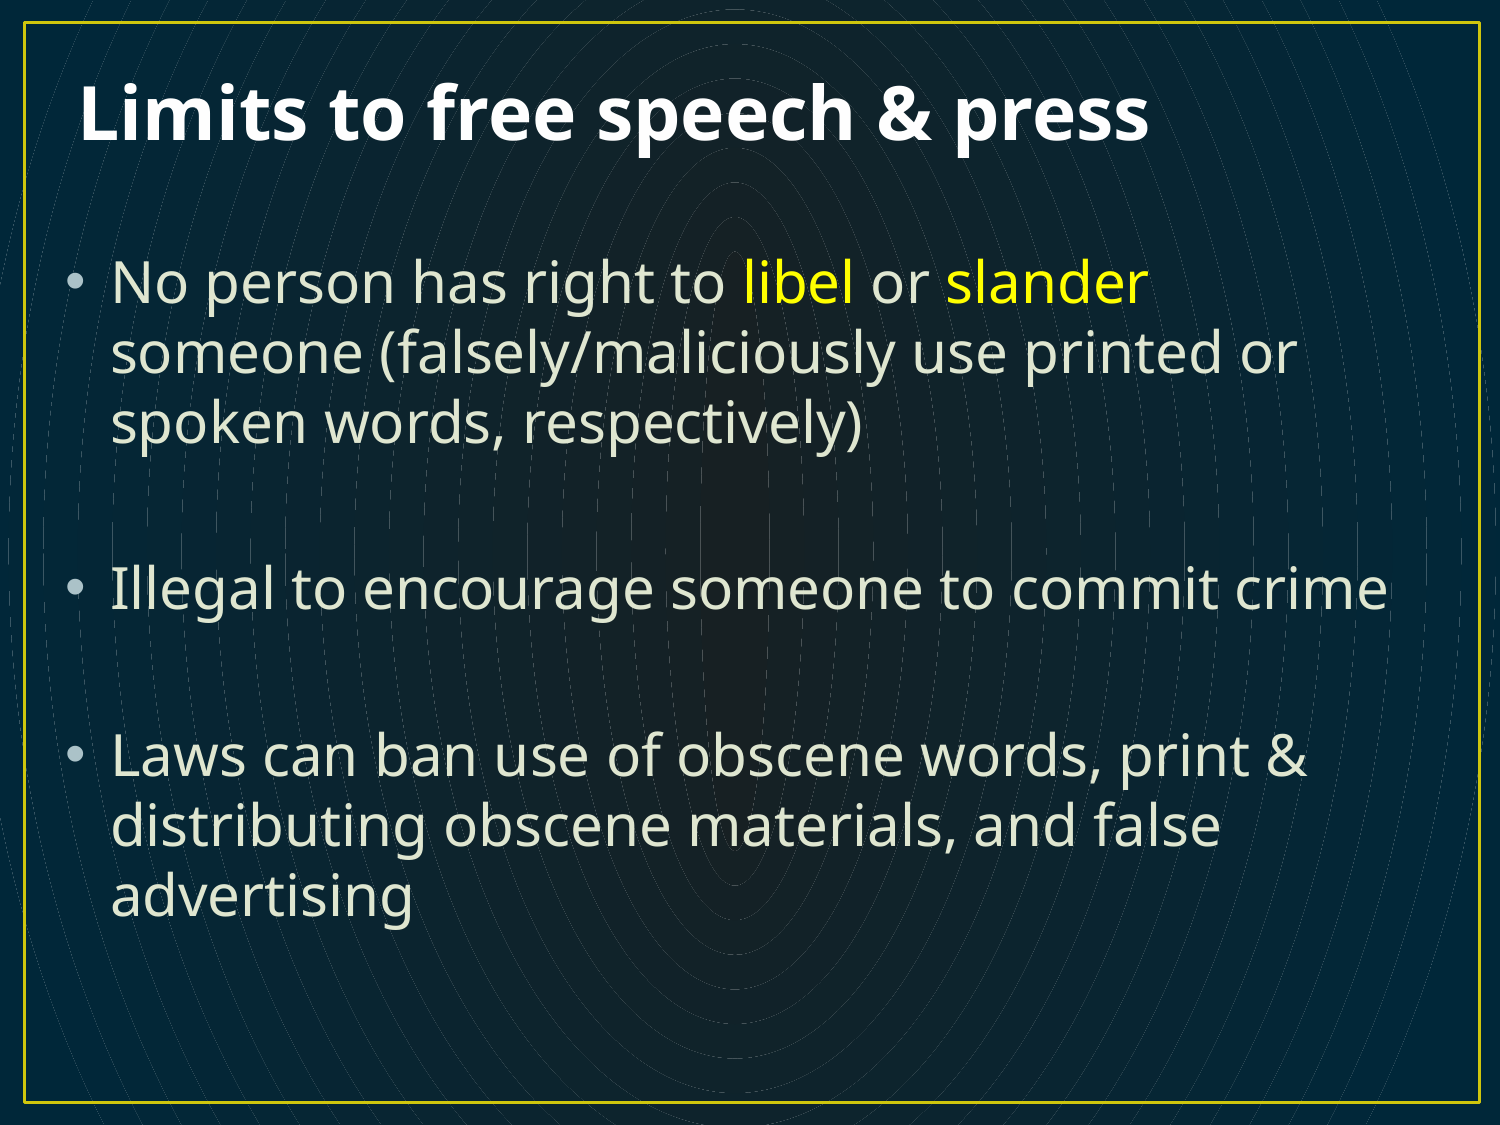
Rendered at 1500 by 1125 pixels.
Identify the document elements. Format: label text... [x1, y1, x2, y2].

list No person has right to libel or slander someone (falsely/maliciously use printed or spoken words, respectively) Illegal to encourage someone to commit crime Laws can ban use of obscene words, print & distributing obscene materials, and false advertising [50, 237, 1425, 1005]
title Limits to free speech & press [62, 37, 1413, 163]
